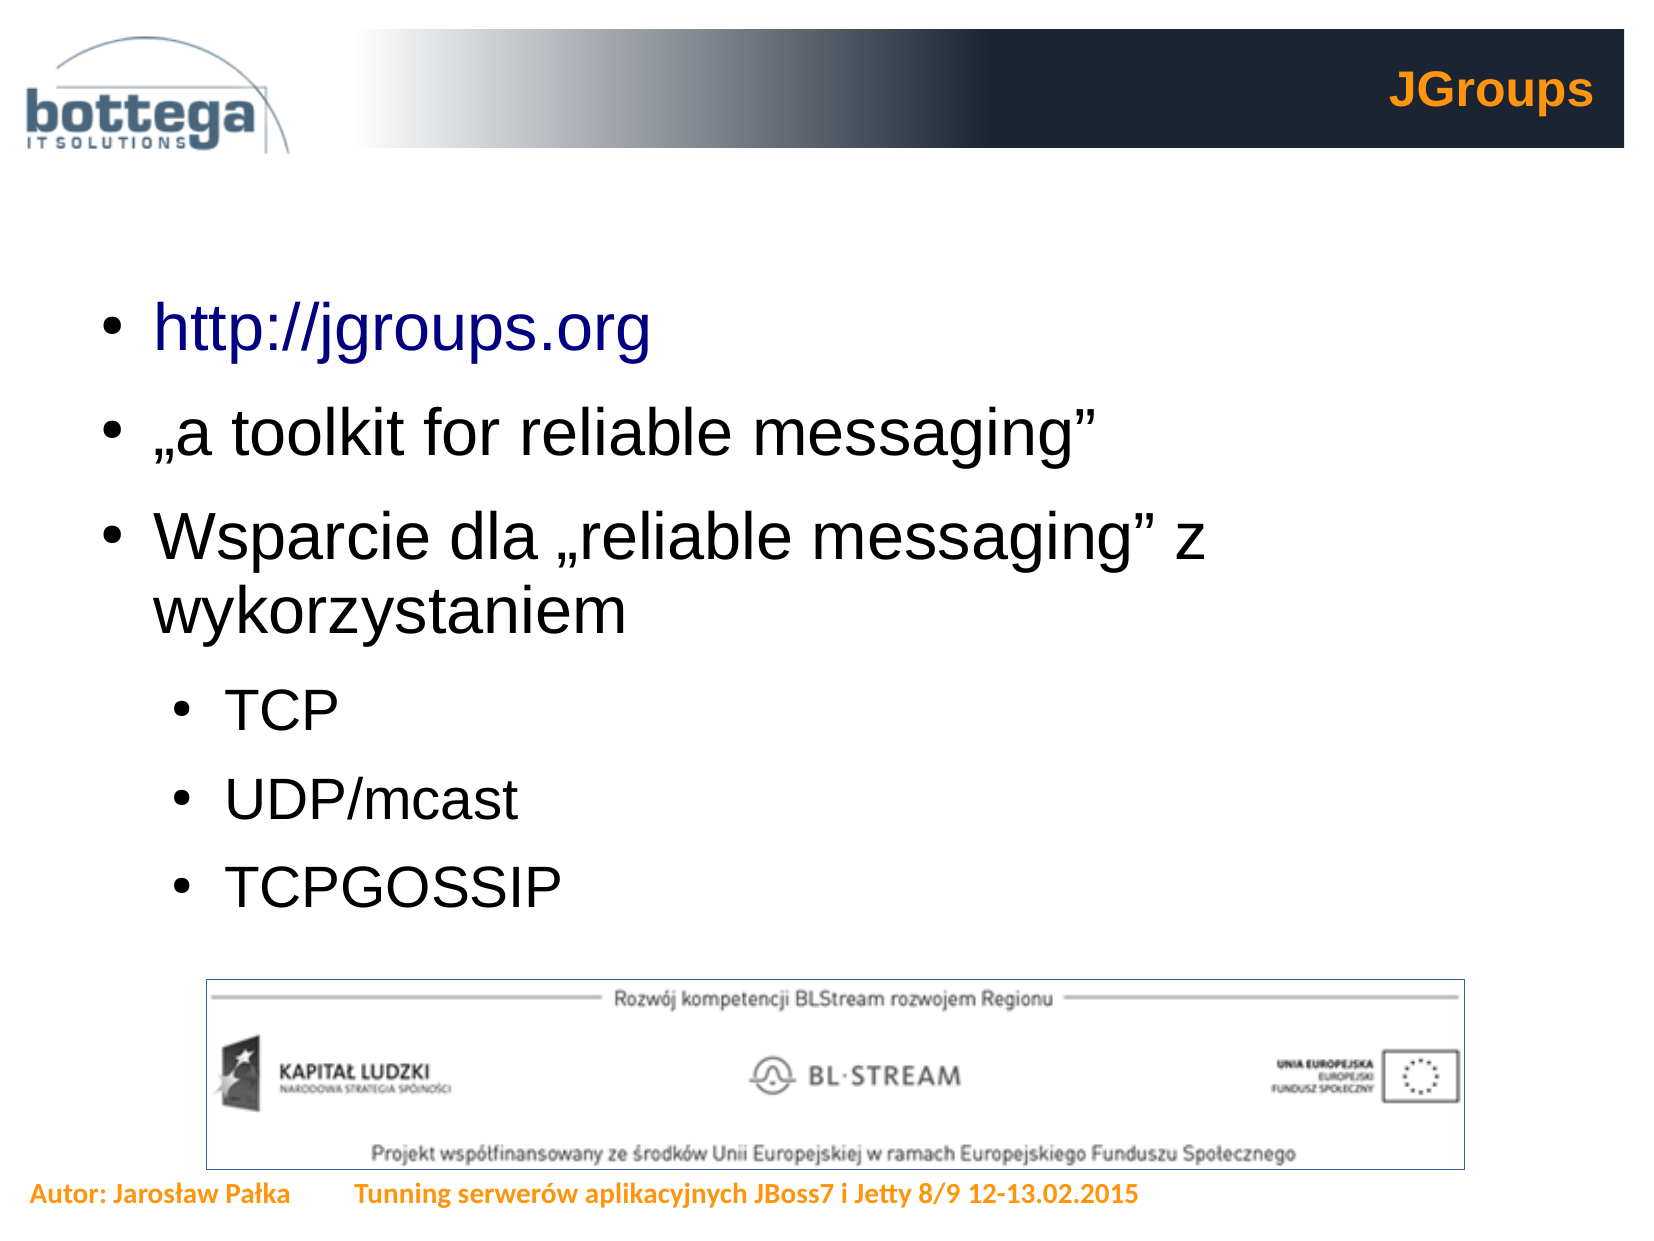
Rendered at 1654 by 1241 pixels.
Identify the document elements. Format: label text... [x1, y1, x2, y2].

picture [17, 29, 296, 160]
picture [207, 1109, 1464, 1169]
title JGroups [354, 29, 1625, 148]
list http://jgroups.org „a toolkit for reliable messaging” Wsparcie dla „reliable messaging” z wykorzystaniem TCP UDP/mcast TCPGOSSIP [82, 290, 1571, 1109]
